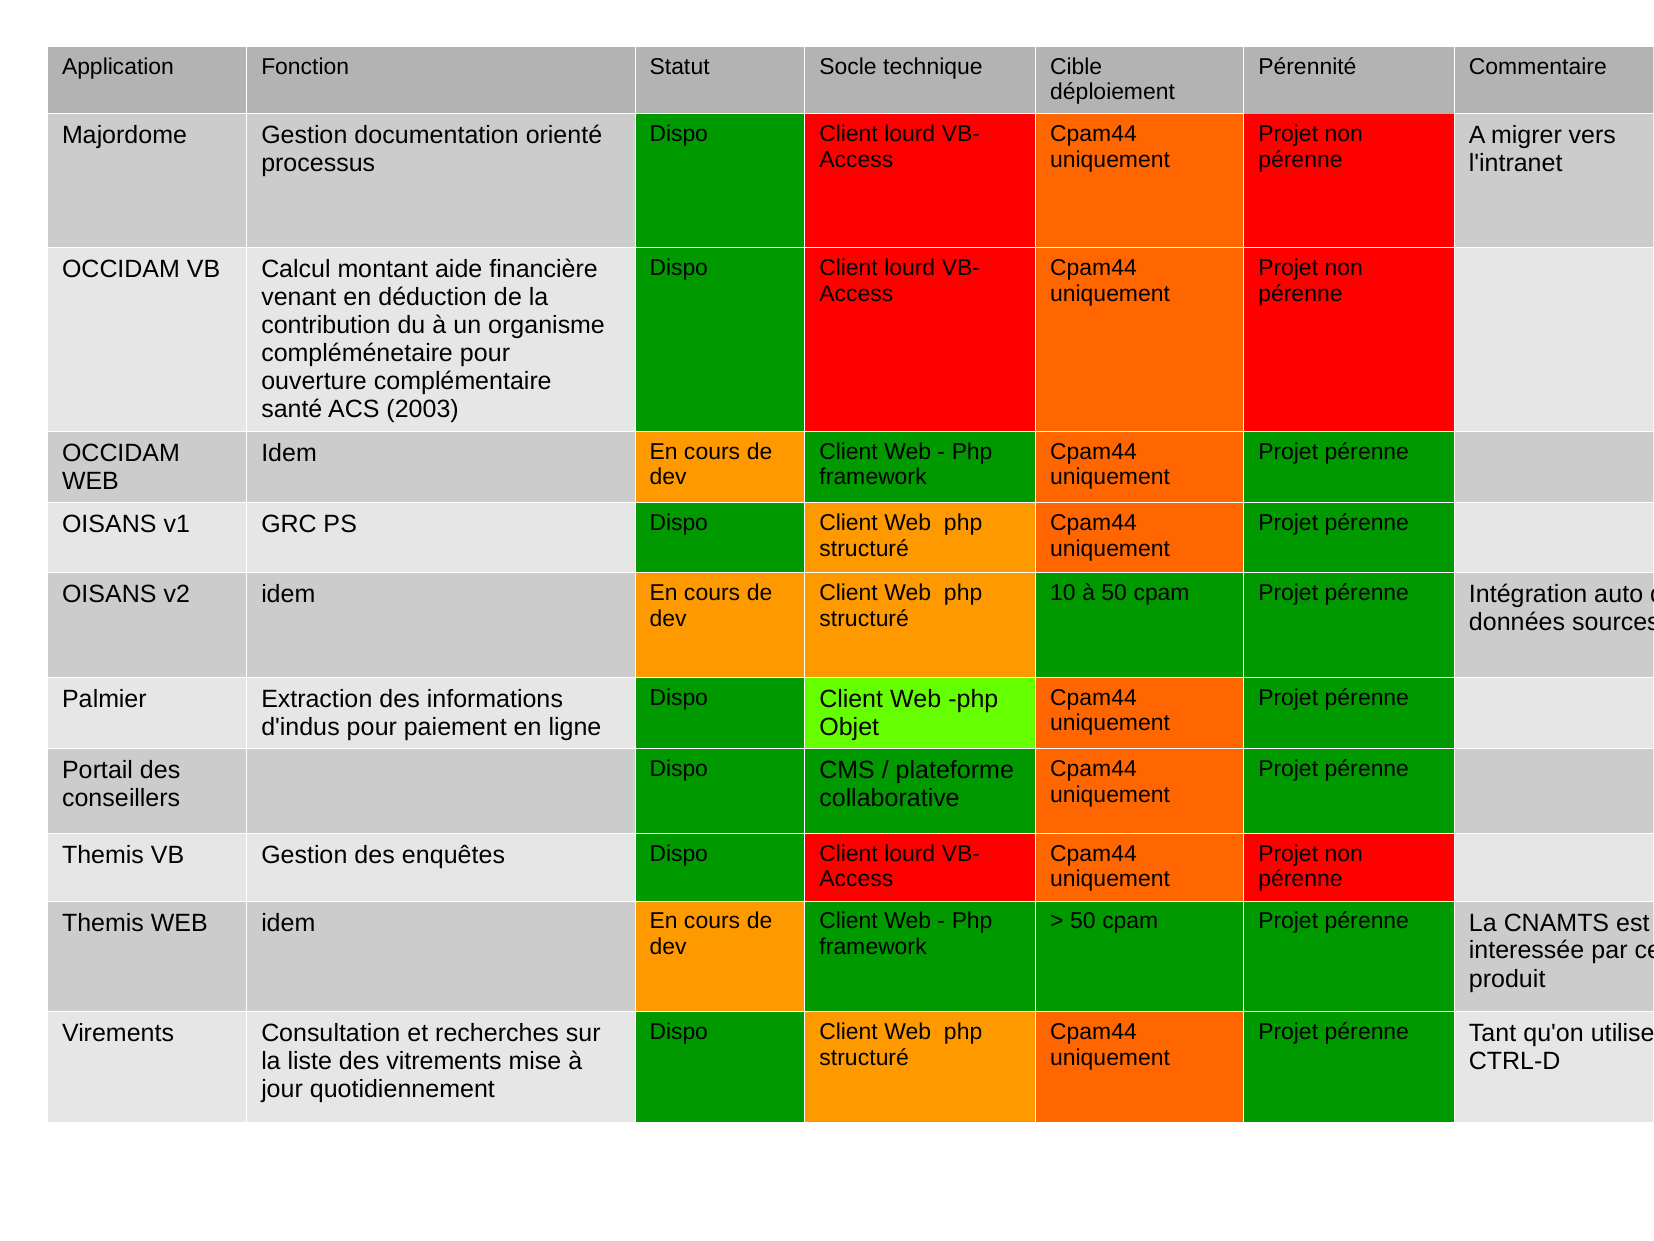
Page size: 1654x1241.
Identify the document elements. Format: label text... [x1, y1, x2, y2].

table_cell Projet non pérenne [1244, 248, 1454, 431]
table_cell Calcul montant aide financière venant en déduction de la contribution du à un organisme compléménetaire pour ouverture complémentaire santé ACS (2003) [247, 248, 635, 431]
table_cell CMS / plateforme collaborative [805, 749, 1035, 833]
table_cell GRC PS [247, 503, 635, 572]
table_cell Cpam44 uniquement [1036, 503, 1243, 572]
table_cell En cours de dev [636, 902, 804, 1011]
table_cell Projet pérenne [1244, 1012, 1454, 1122]
table_cell Cpam44 uniquement [1036, 248, 1243, 431]
table_cell Idem [247, 432, 635, 502]
table_cell Themis VB [48, 834, 246, 901]
table_cell [1455, 248, 1654, 431]
table_cell Cpam44 uniquement [1036, 114, 1243, 247]
table_cell Gestion documentation orienté processus [247, 114, 635, 247]
table_cell 10 à 50 cpam [1036, 573, 1243, 677]
table_cell Dispo [636, 248, 804, 431]
table_cell Client Web -php Objet [805, 678, 1035, 748]
table_cell Dispo [636, 834, 804, 901]
table_cell [1455, 678, 1654, 748]
table_cell [1455, 432, 1654, 502]
table_header Socle technique [805, 47, 1035, 113]
table_header Pérennité [1244, 47, 1454, 114]
table_cell Cpam44 uniquement [1036, 432, 1243, 502]
table_cell > 50 cpam [1036, 902, 1243, 1011]
table_cell Client Web php structuré [805, 573, 1035, 677]
table_cell Client Web php structuré [805, 1012, 1035, 1122]
table_cell Cpam44 uniquement [1036, 1012, 1243, 1122]
table_cell Extraction des informations d'indus pour paiement en ligne [247, 678, 635, 748]
table_cell Client lourd VB-Access [805, 248, 1035, 431]
table_cell Projet pérenne [1244, 902, 1454, 1011]
table_cell [247, 749, 635, 833]
table_cell Client lourd VB-Access [805, 114, 1035, 247]
table_cell Projet pérenne [1244, 678, 1454, 748]
table_cell OCCIDAM WEB [48, 432, 246, 502]
table_cell En cours de dev [636, 432, 804, 502]
table_header Cible déploiement [1036, 47, 1243, 113]
table_cell Dispo [636, 503, 804, 572]
table_cell Client Web - Php framework [805, 432, 1035, 502]
table_cell Intégration auto des données sources [1455, 573, 1654, 677]
table_cell Dispo [636, 114, 804, 247]
table_cell OISANS v1 [48, 503, 246, 572]
table_cell OCCIDAM VB [48, 248, 246, 431]
table_cell idem [247, 902, 635, 1011]
table_cell Projet pérenne [1244, 749, 1454, 833]
table_cell Client lourd VB-Access [805, 834, 1035, 901]
table_cell Cpam44 uniquement [1036, 834, 1243, 901]
table_cell Cpam44 uniquement [1036, 678, 1243, 748]
table_header Commentaire [1455, 47, 1654, 113]
table_cell Projet non pérenne [1244, 834, 1454, 901]
table_cell Palmier [48, 678, 246, 748]
table_header Statut [636, 47, 804, 113]
table_cell Projet pérenne [1244, 573, 1454, 677]
table_cell Dispo [636, 678, 804, 748]
table_cell Gestion des enquêtes [247, 834, 635, 901]
table_cell Dispo [636, 749, 804, 833]
table_cell Consultation et recherches sur la liste des vitrements mise à jour quotidiennement [247, 1012, 635, 1122]
table_cell Client Web php structuré [805, 503, 1035, 572]
table_cell idem [247, 573, 635, 677]
table_cell Projet pérenne [1244, 503, 1454, 572]
table_cell En cours de dev [636, 573, 804, 677]
table_cell Themis WEB [48, 902, 246, 1011]
table_cell Dispo [636, 1012, 804, 1122]
table_cell Portail des conseillers [48, 749, 246, 833]
table_cell Cpam44 uniquement [1036, 749, 1243, 833]
table_cell OISANS v2 [48, 573, 246, 677]
table_cell Projet non pérenne [1244, 114, 1454, 247]
table_cell [1455, 503, 1654, 572]
table_cell A migrer vers l'intranet [1455, 114, 1654, 247]
table_cell [1455, 834, 1654, 901]
table_cell Tant qu'on utilise CTRL-D [1455, 1012, 1654, 1122]
table_header Fonction [247, 47, 635, 113]
table_cell Projet pérenne [1244, 432, 1454, 502]
table_cell [1455, 749, 1654, 833]
table_header Application [48, 47, 246, 113]
table_cell La CNAMTS est très interessée par ce produit [1455, 902, 1654, 1011]
table_cell Majordome [48, 114, 246, 247]
table_cell Virements [48, 1012, 246, 1122]
table_cell Client Web - Php framework [805, 902, 1035, 1011]
